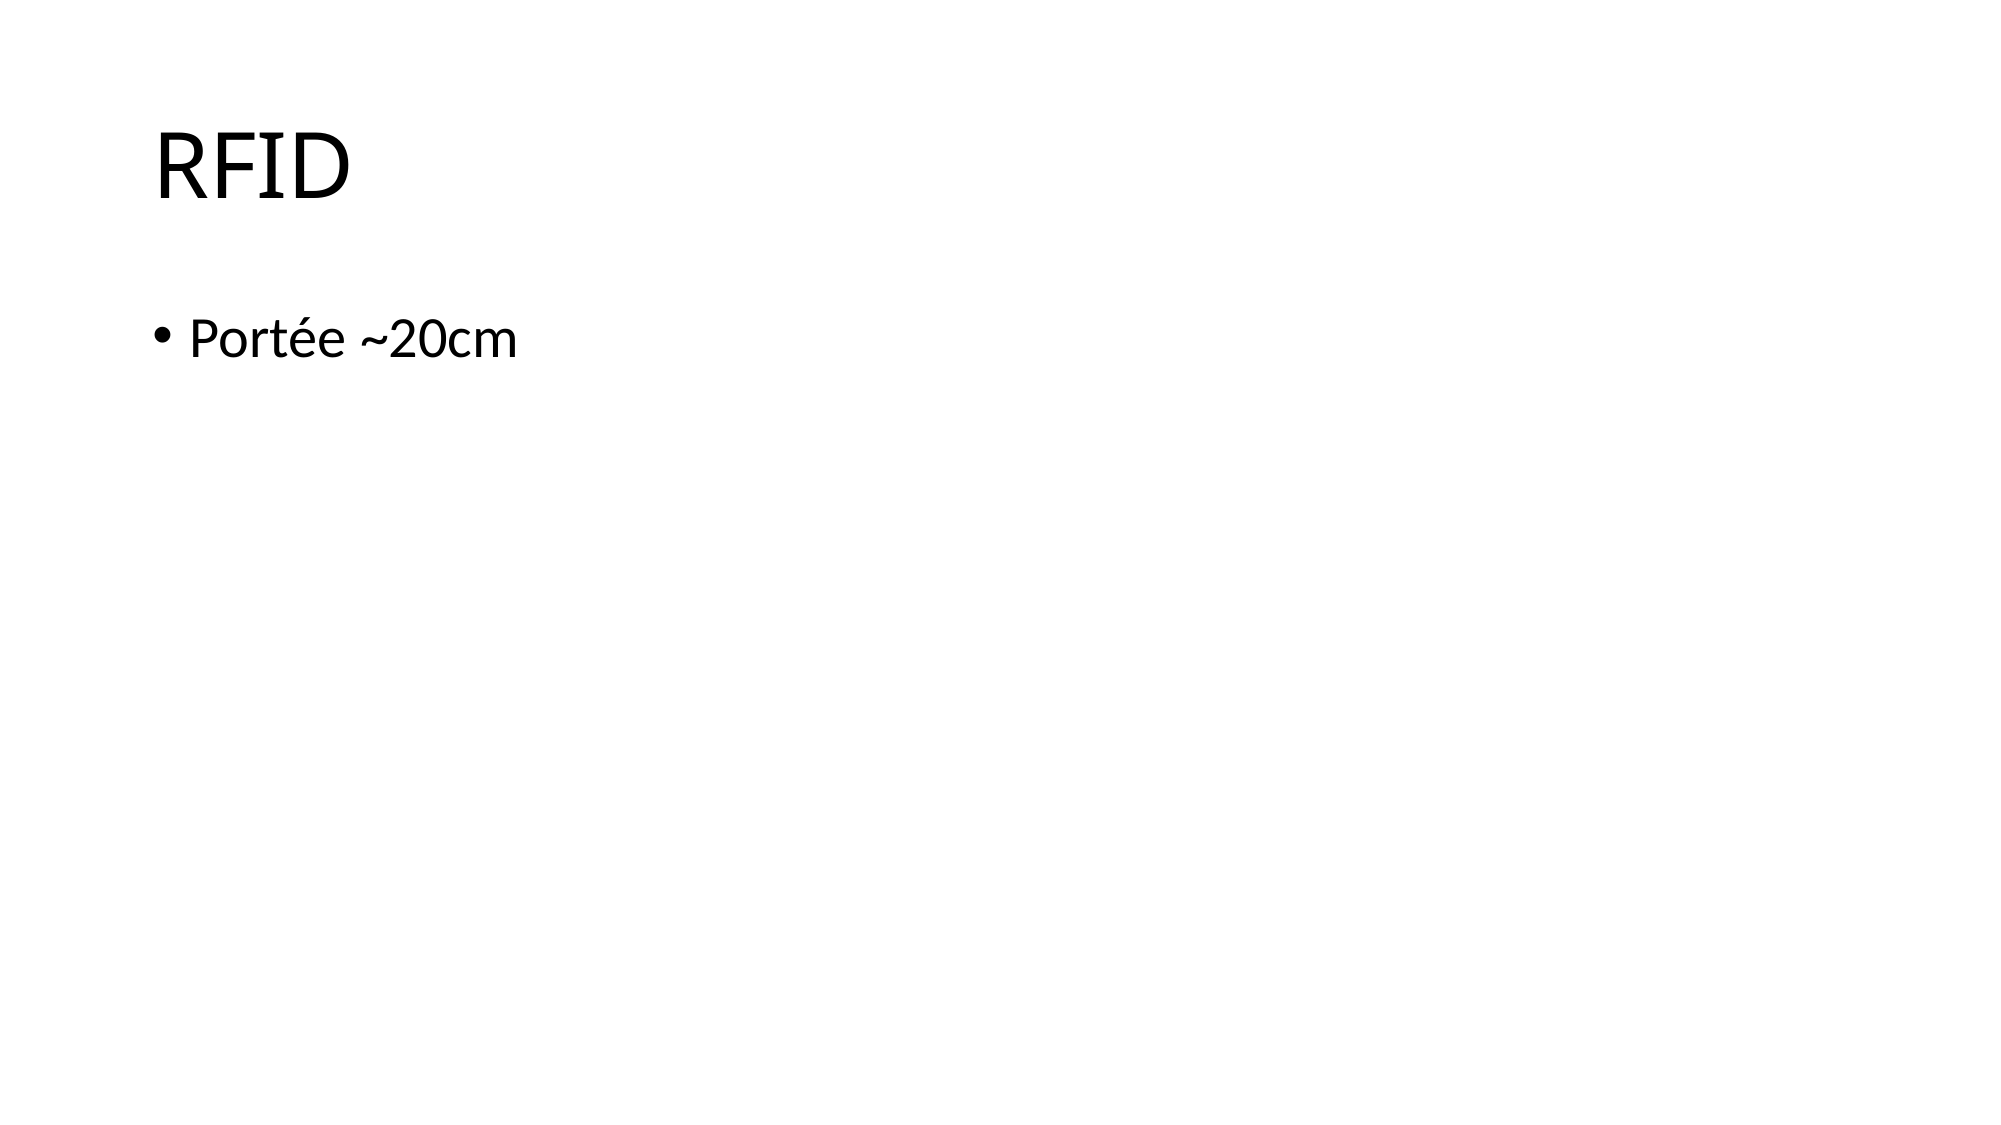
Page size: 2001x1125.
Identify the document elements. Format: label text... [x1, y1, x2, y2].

title RFID [137, 59, 1863, 278]
list Portée ~20cm [137, 299, 1863, 1014]
